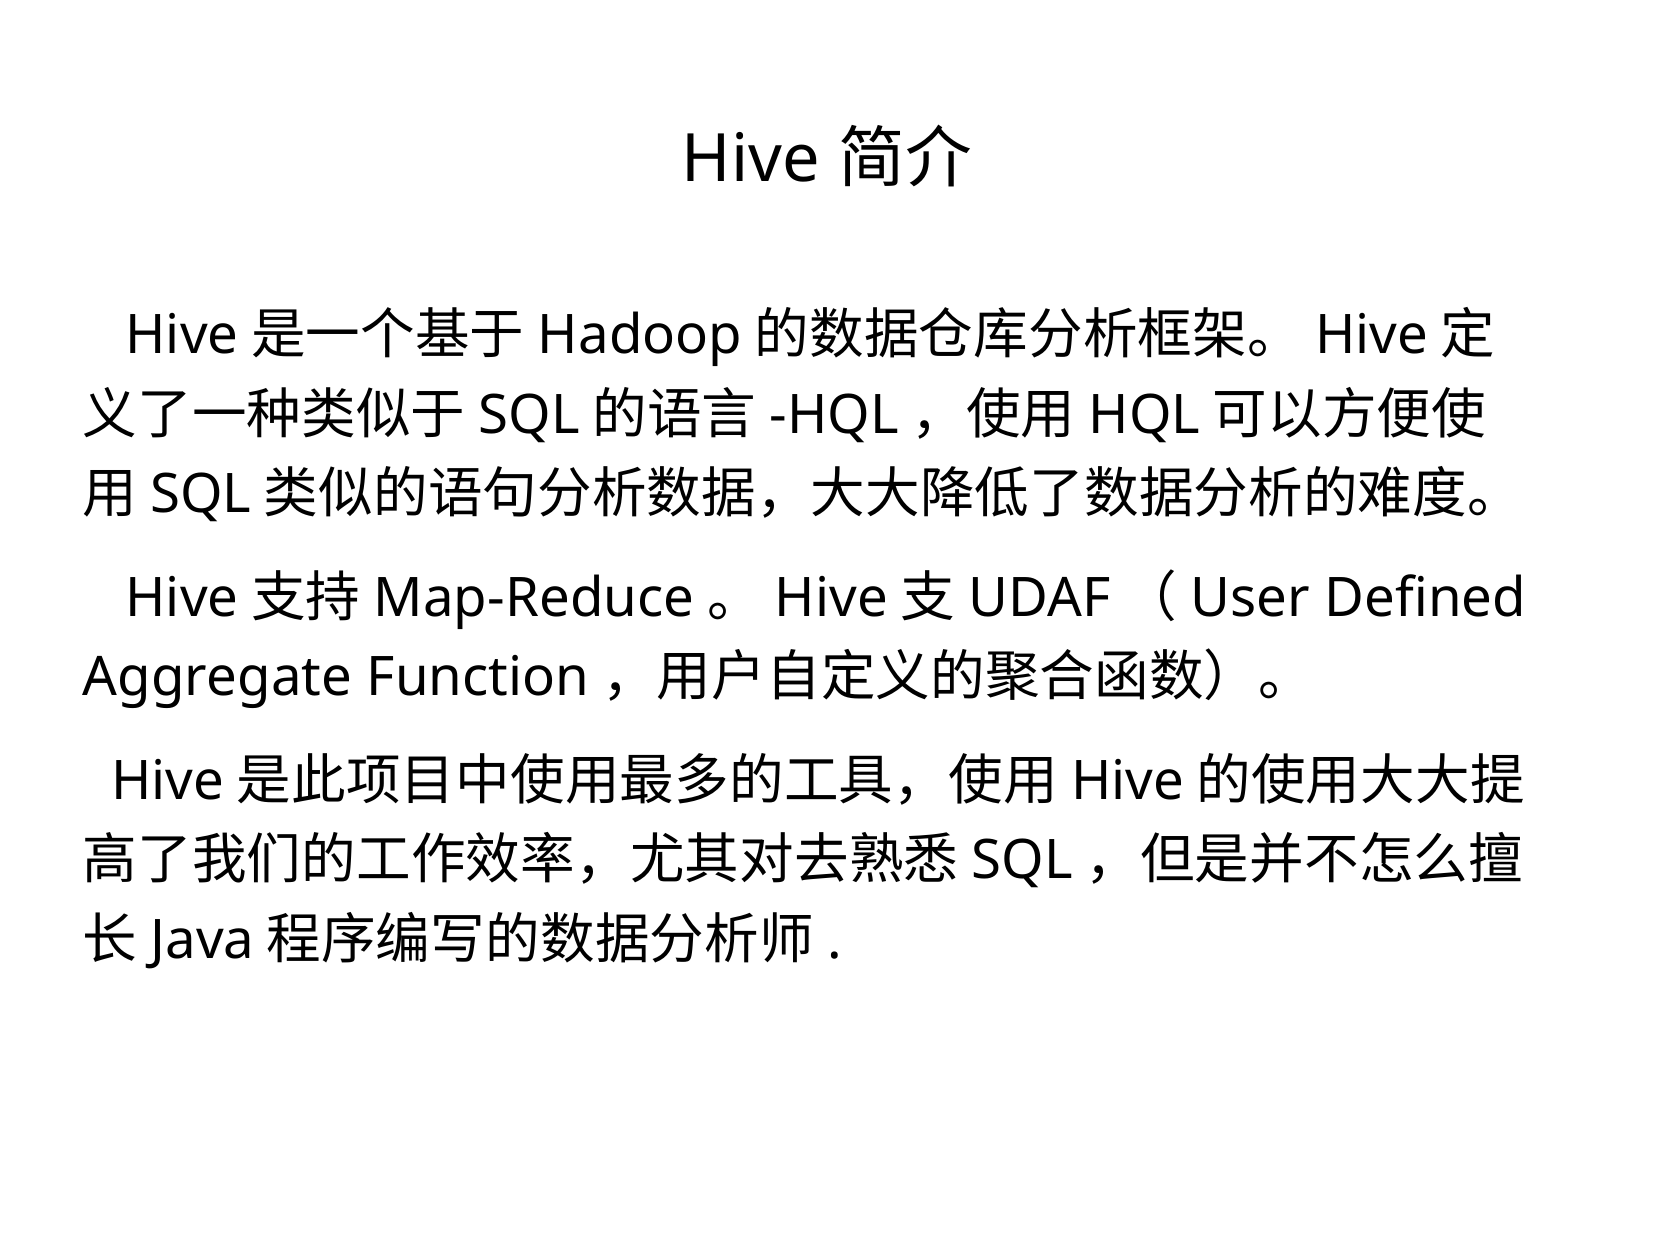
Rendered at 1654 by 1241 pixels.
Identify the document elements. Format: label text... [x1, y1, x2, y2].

list Hive是一个基于Hadoop的数据仓库分析框架。Hive定义了一种类似于SQL的语言-HQL，使用HQL可以方便使用SQL类似的语句分析数据，大大降低了数据分析的难度。 Hive支持Map-Reduce。Hive支UDAF（User Defined Aggregate Function，用户自定义的聚合函数）。 Hive是此项目中使用最多的工具，使用Hive的使用大大提高了我们的工作效率，尤其对去熟悉SQL，但是并不怎么擅长Java程序编写的数据分析师. [82, 290, 1538, 1010]
title Hive简介 [82, 49, 1571, 257]
